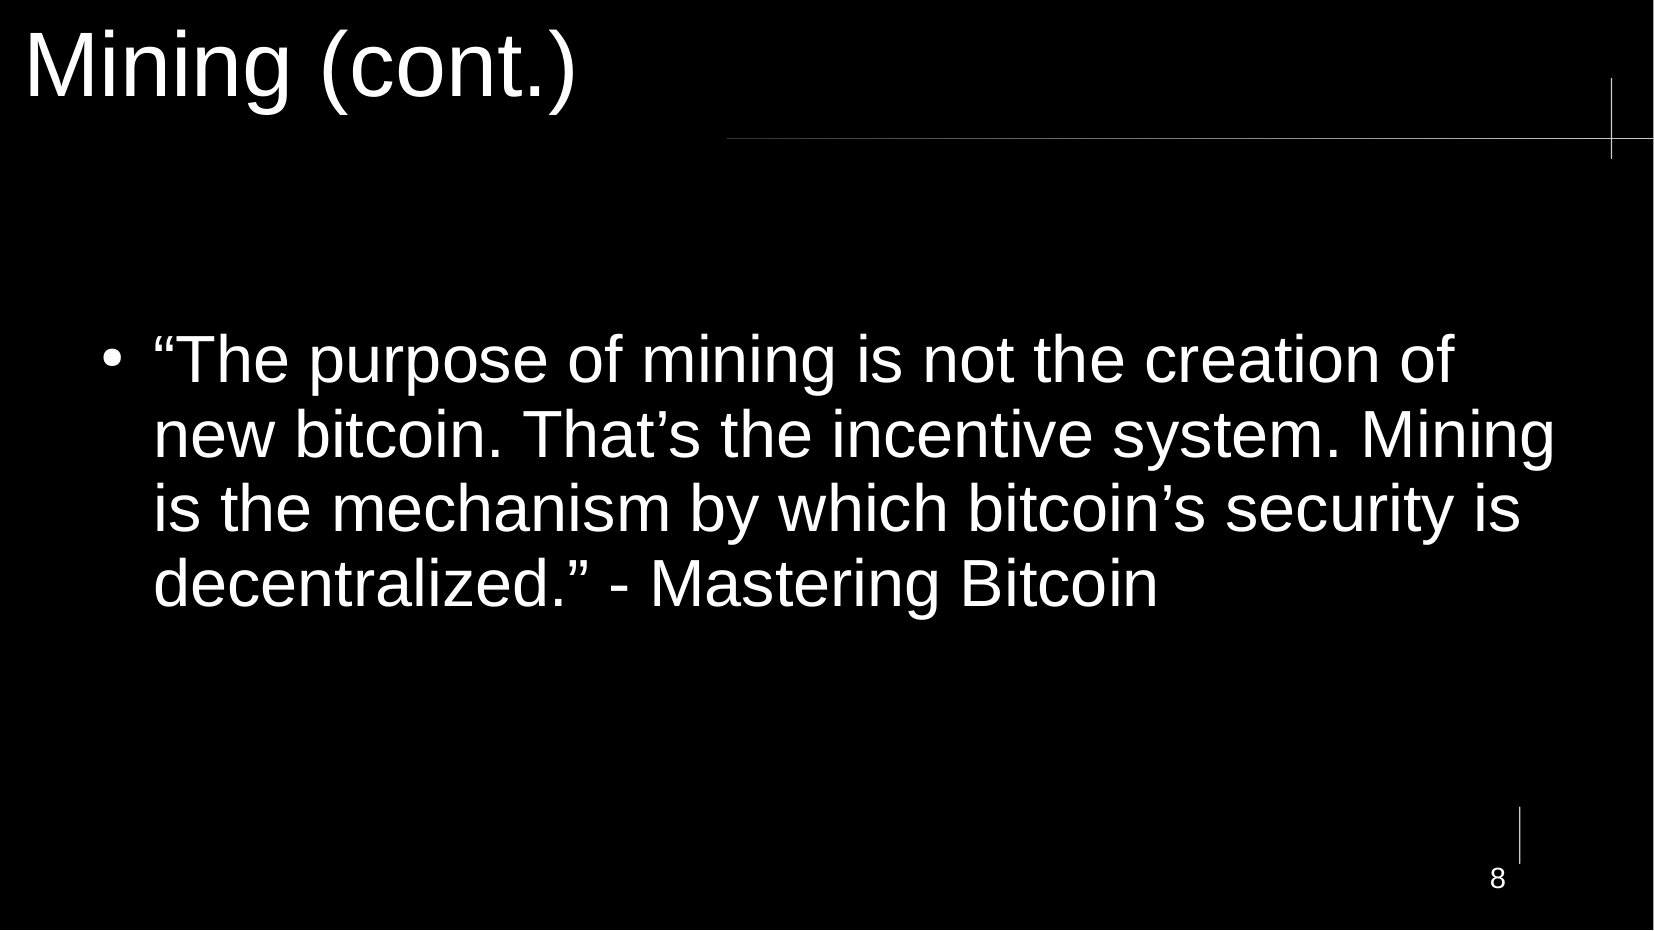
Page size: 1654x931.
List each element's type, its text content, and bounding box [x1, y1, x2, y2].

title Mining (cont.) [23, 11, 1589, 119]
list “The purpose of mining is not the creation of new bitcoin. That’s the incentive system. Mining is the mechanism by which bitcoin’s security is decentralized.” - Mastering Bitcoin [82, 217, 1571, 758]
